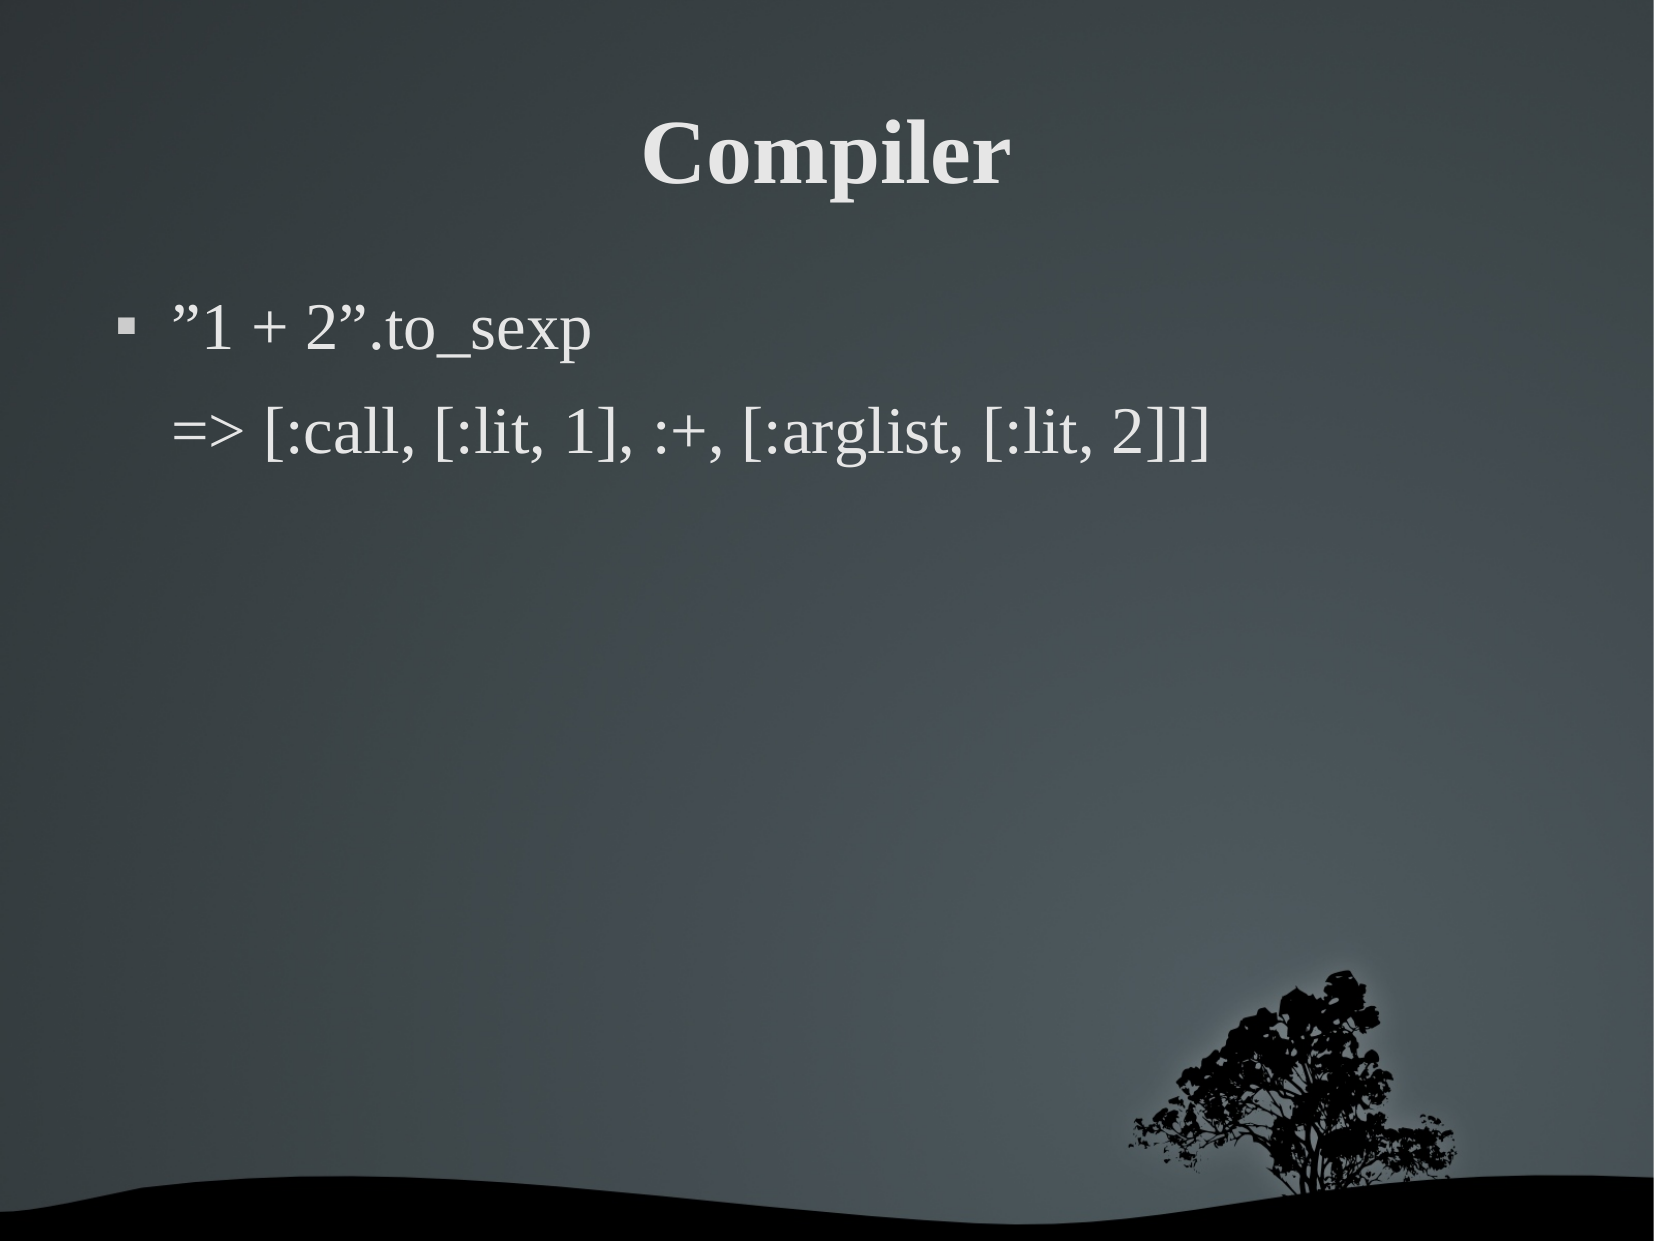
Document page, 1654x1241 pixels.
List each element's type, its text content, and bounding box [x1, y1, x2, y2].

picture [0, 0, 1654, 1241]
list ”1 + 2”.to_sexp => [:call, [:lit, 1], :+, [:arglist, [:lit, 2]]] [82, 290, 1571, 1094]
title Compiler [82, 56, 1571, 250]
